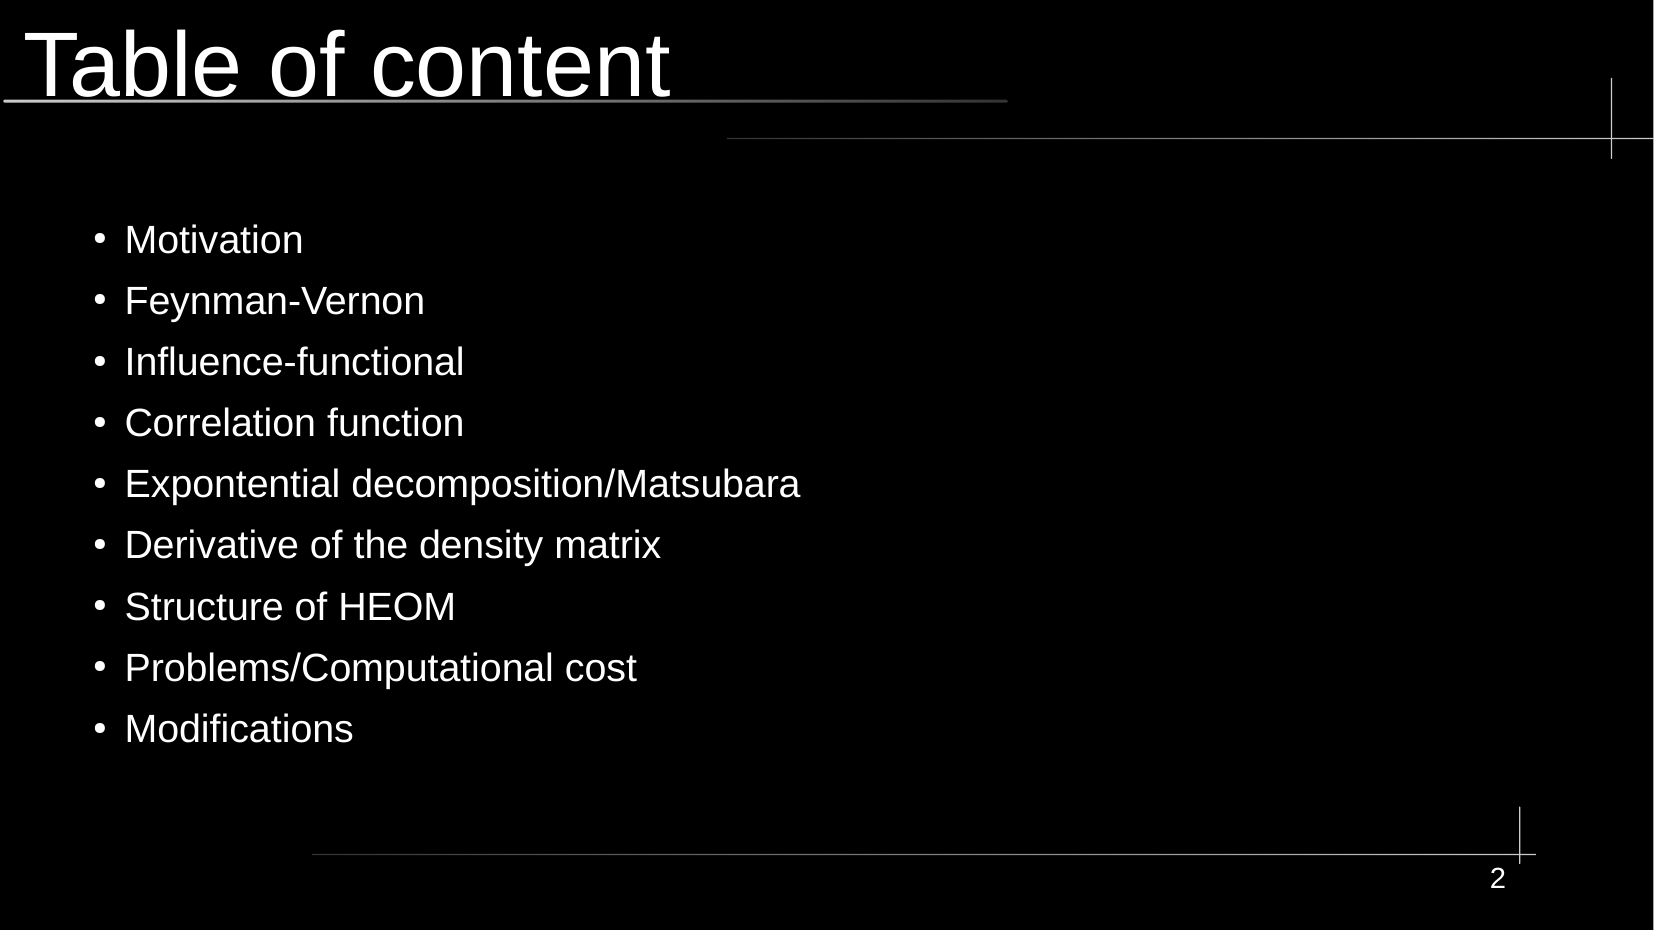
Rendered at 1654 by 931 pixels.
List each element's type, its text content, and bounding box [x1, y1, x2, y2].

title Table of content [23, 11, 1589, 119]
list Motivation Feynman-Vernon Influence-functional Correlation function Expontential decomposition/Matsubara Derivative of the density matrix Structure of HEOM Problems/Computational cost Modifications [82, 217, 1571, 758]
